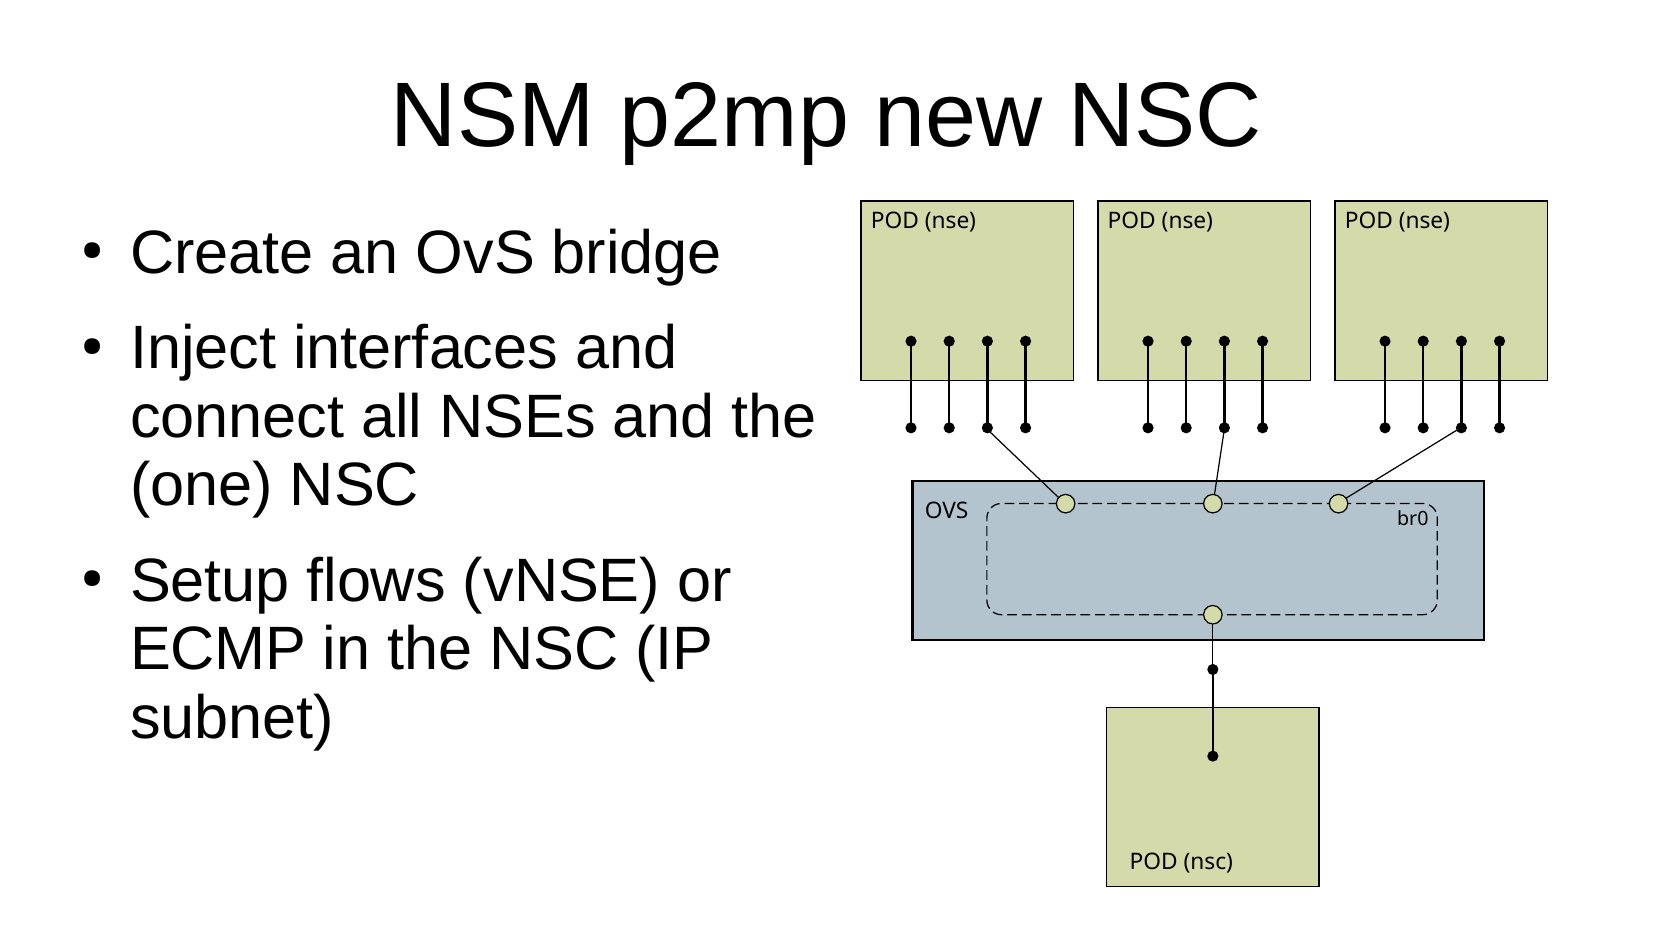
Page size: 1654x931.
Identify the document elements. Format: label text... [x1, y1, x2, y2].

title NSM p2mp new NSC [82, 37, 1571, 193]
picture [847, 187, 1561, 901]
list Create an OvS bridge Inject interfaces and connect all NSEs and the (one) NSC Setup flows (vNSE) or ECMP in the NSC (IP subnet) [64, 217, 826, 758]
